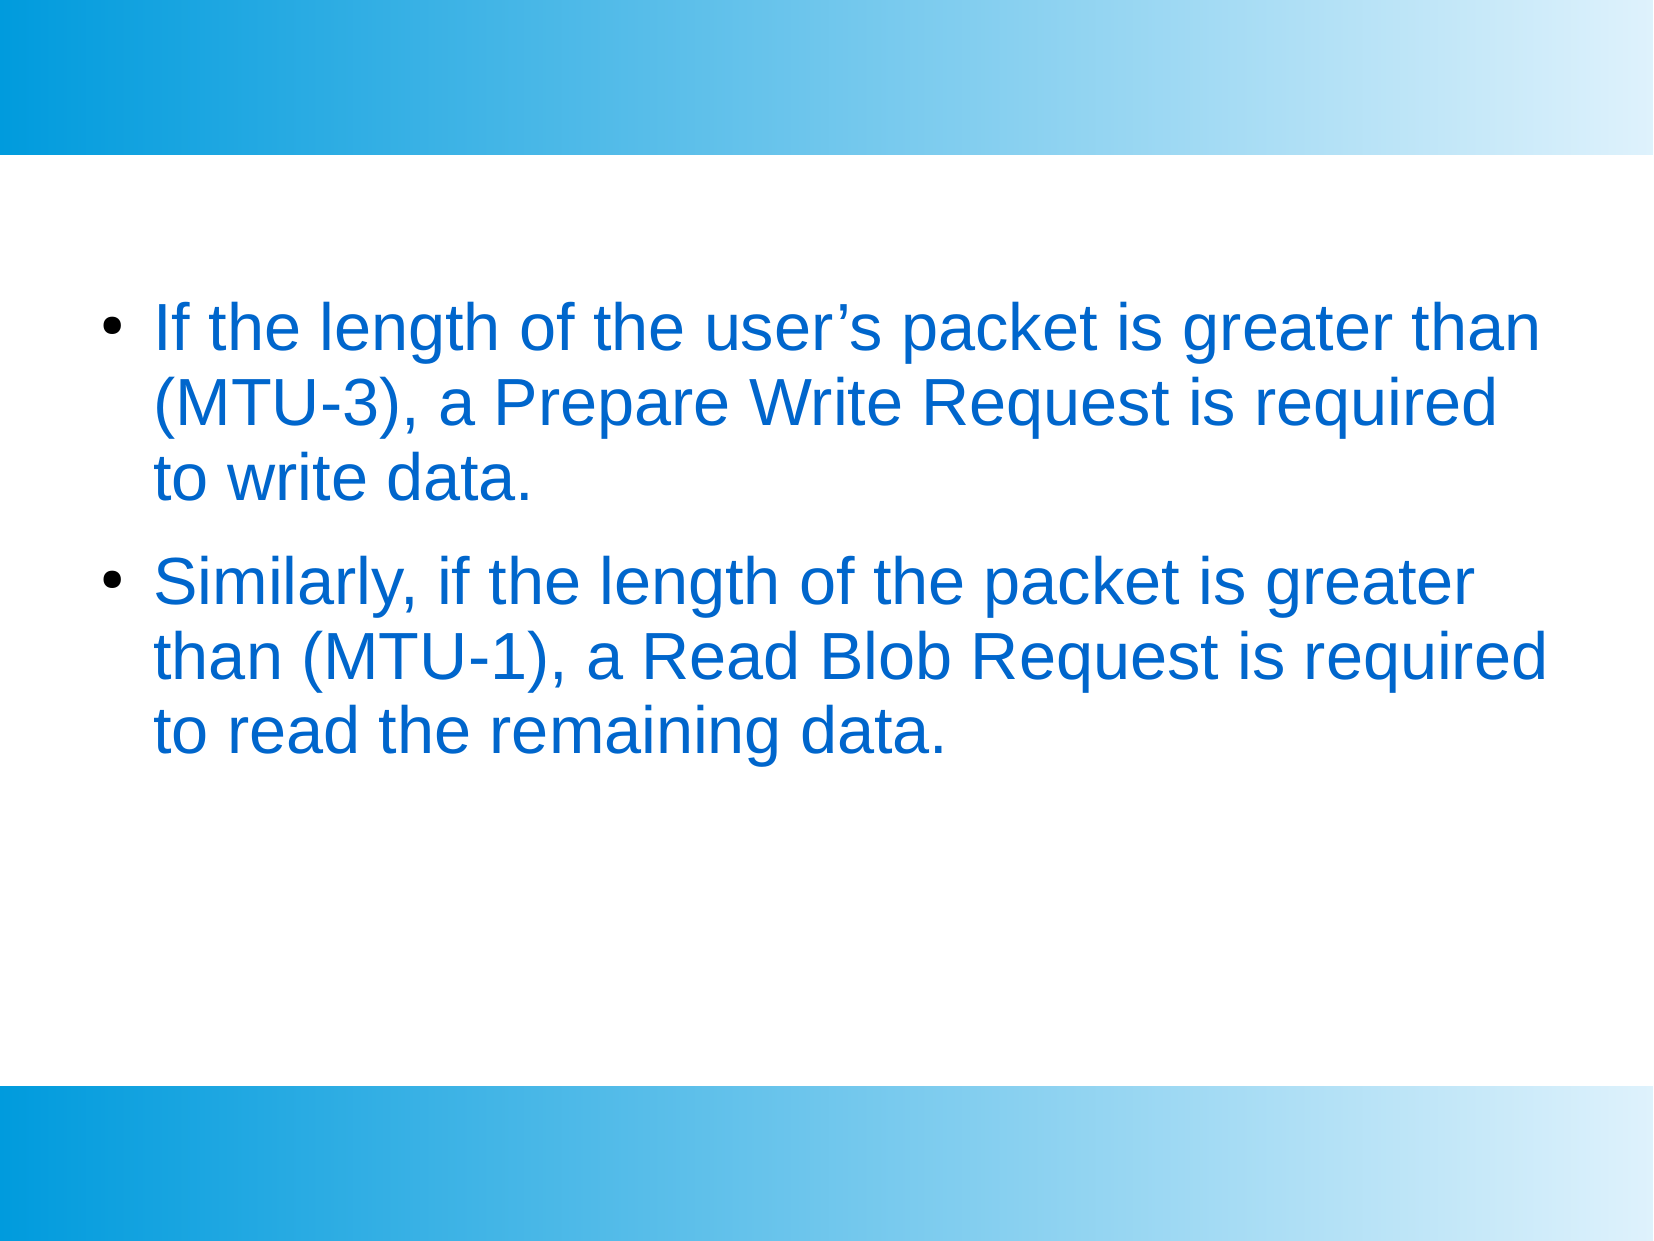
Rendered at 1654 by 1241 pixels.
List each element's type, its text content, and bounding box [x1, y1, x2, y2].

list If the length of the user’s packet is greater than (MTU-3), a Prepare Write Request is required to write data. Similarly, if the length of the packet is greater than (MTU-1), a Read Blob Request is required to read the remaining data. [82, 290, 1571, 1010]
